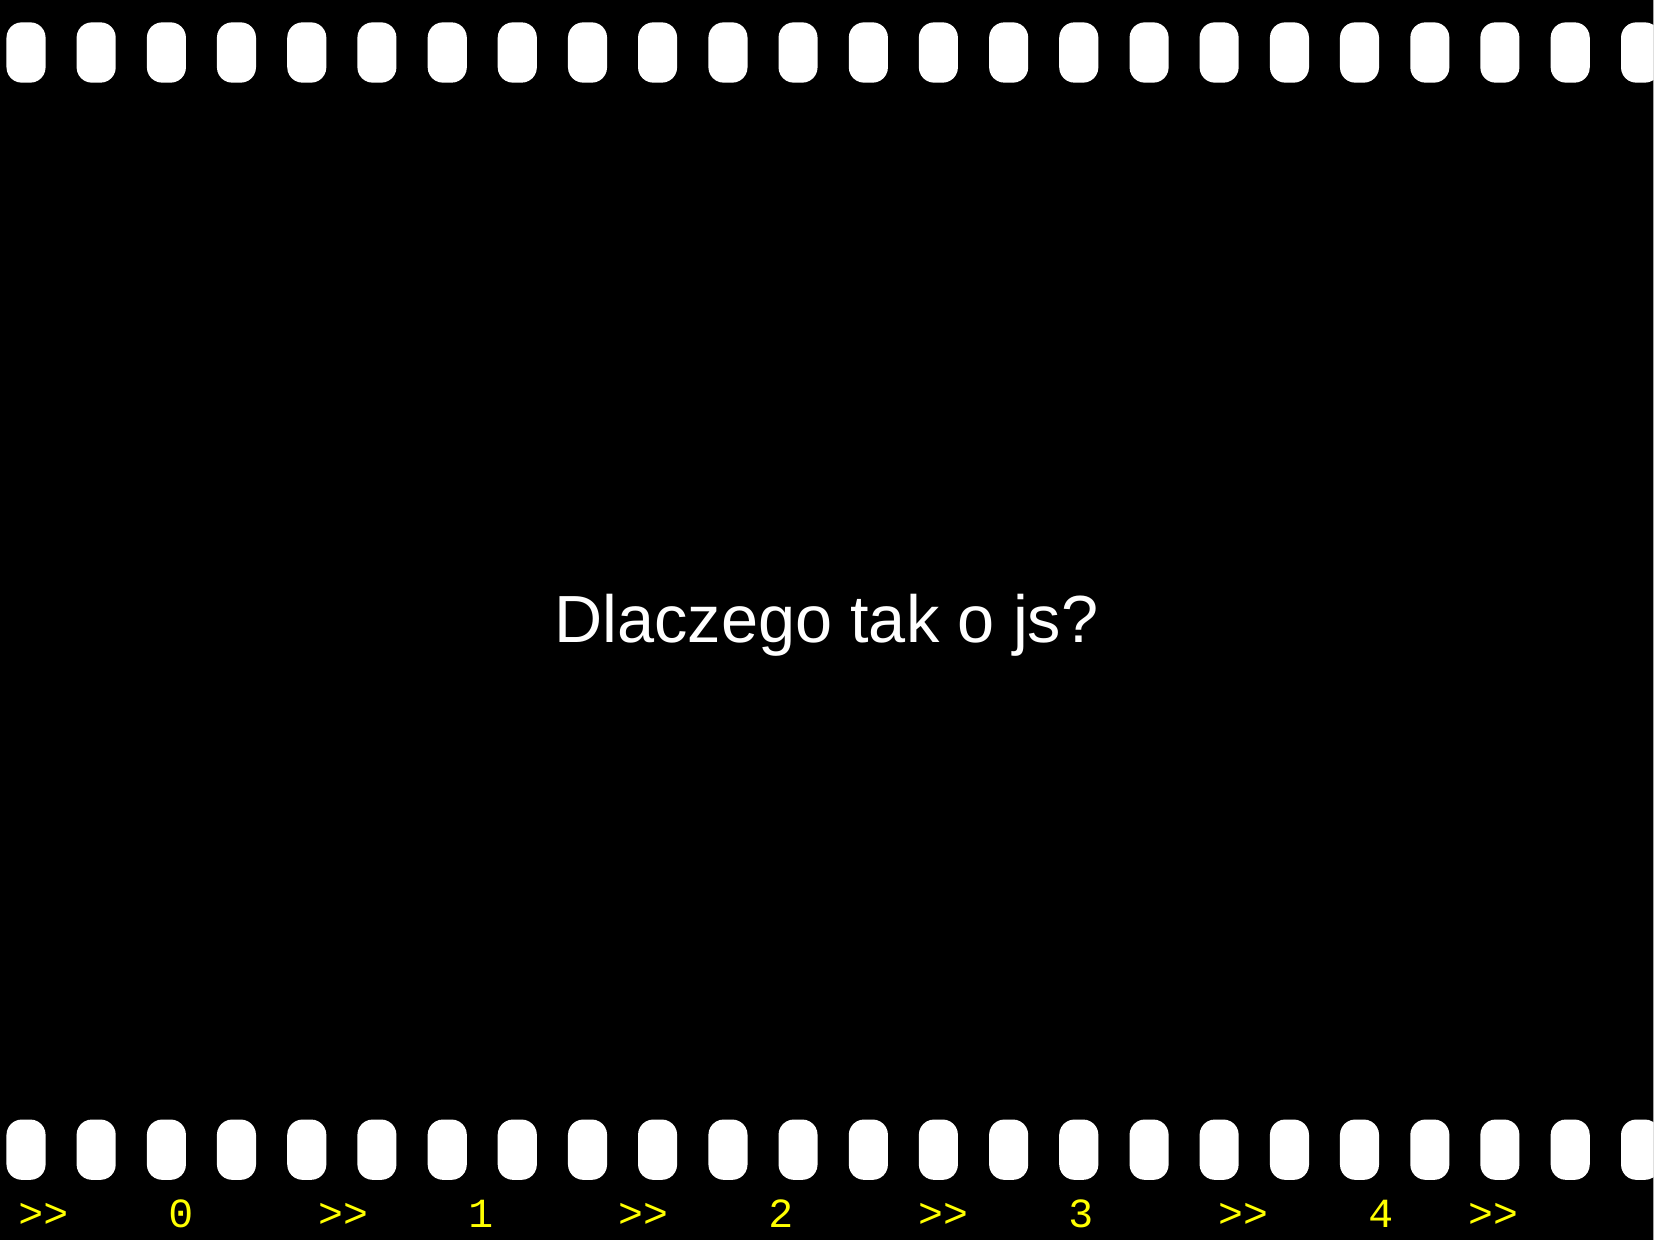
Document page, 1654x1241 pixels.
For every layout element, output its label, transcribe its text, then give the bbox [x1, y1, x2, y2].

subtitle Dlaczego tak o js? [82, 99, 1571, 1140]
